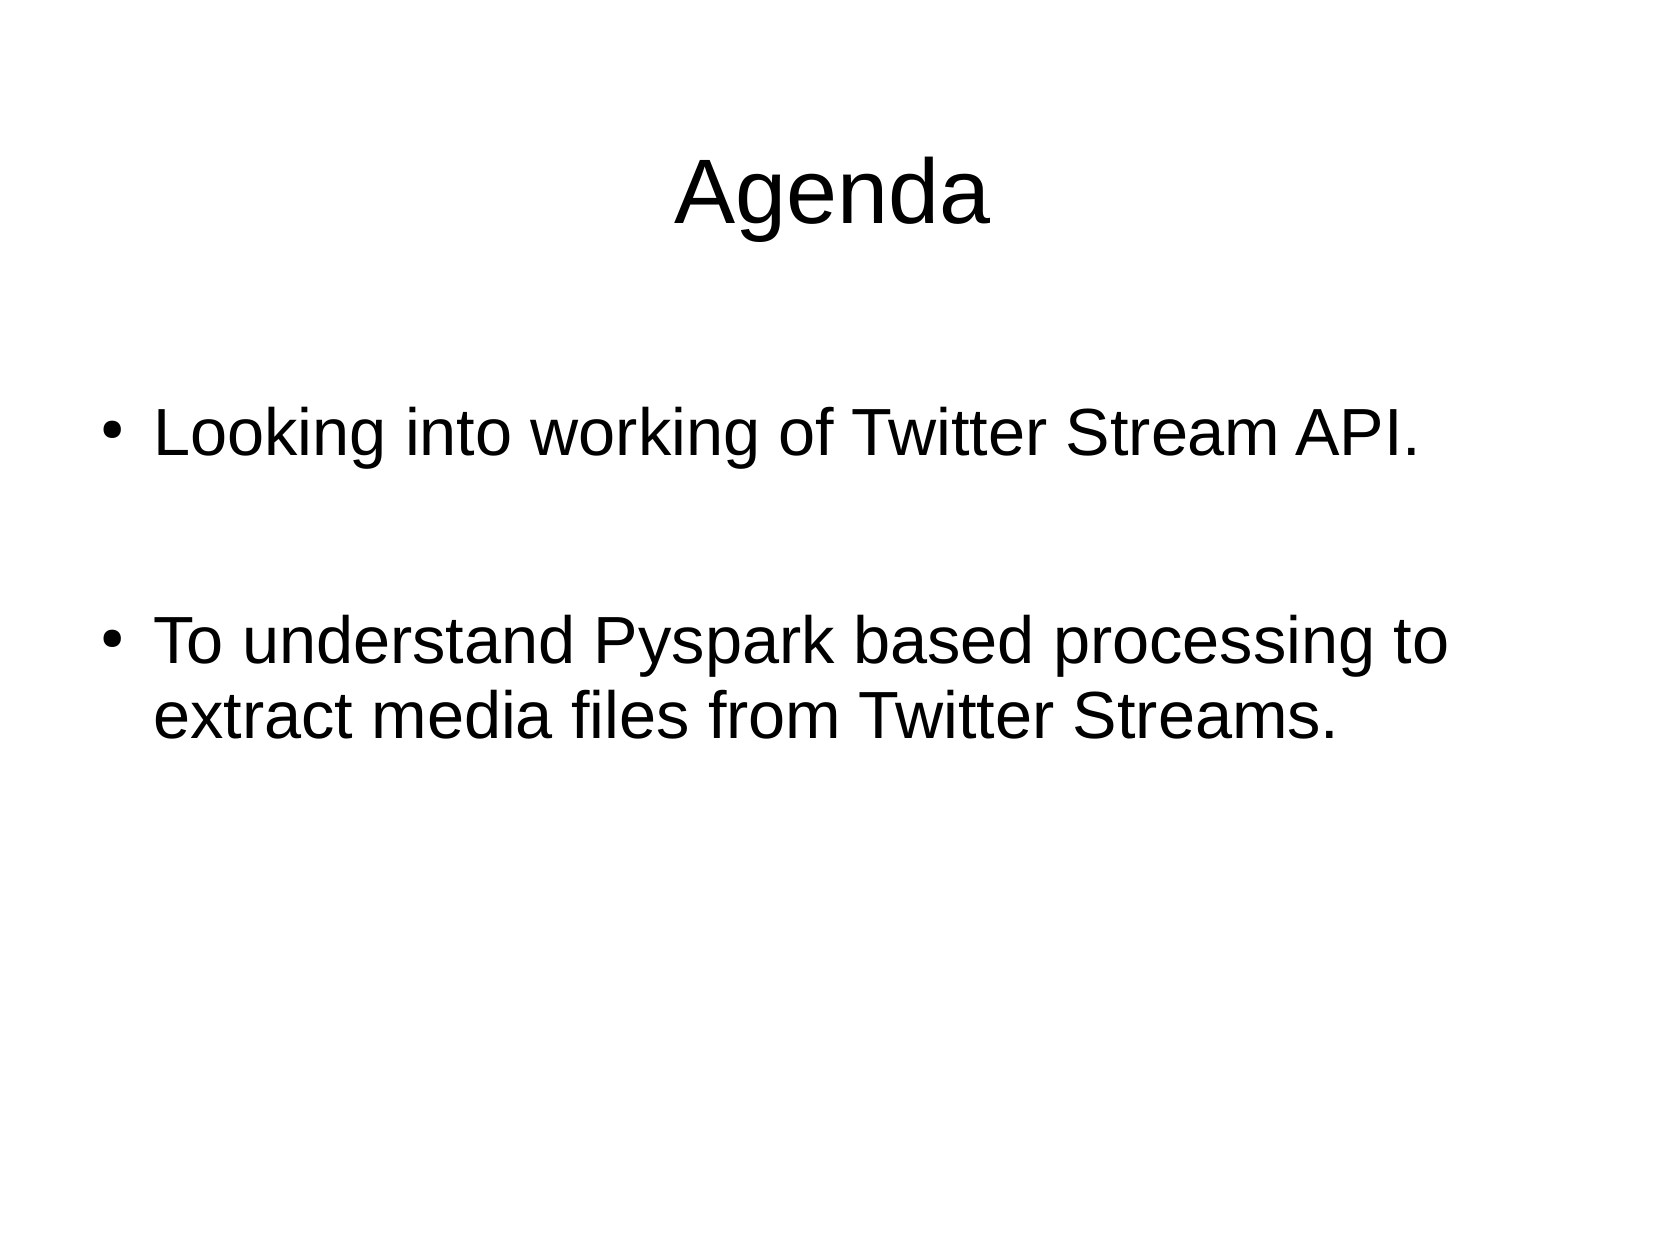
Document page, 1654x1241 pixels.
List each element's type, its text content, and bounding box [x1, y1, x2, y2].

list Looking into working of Twitter Stream API. To understand Pyspark based processing to extract media files from Twitter Streams. [82, 290, 1571, 1109]
title Agenda [88, 88, 1577, 296]
